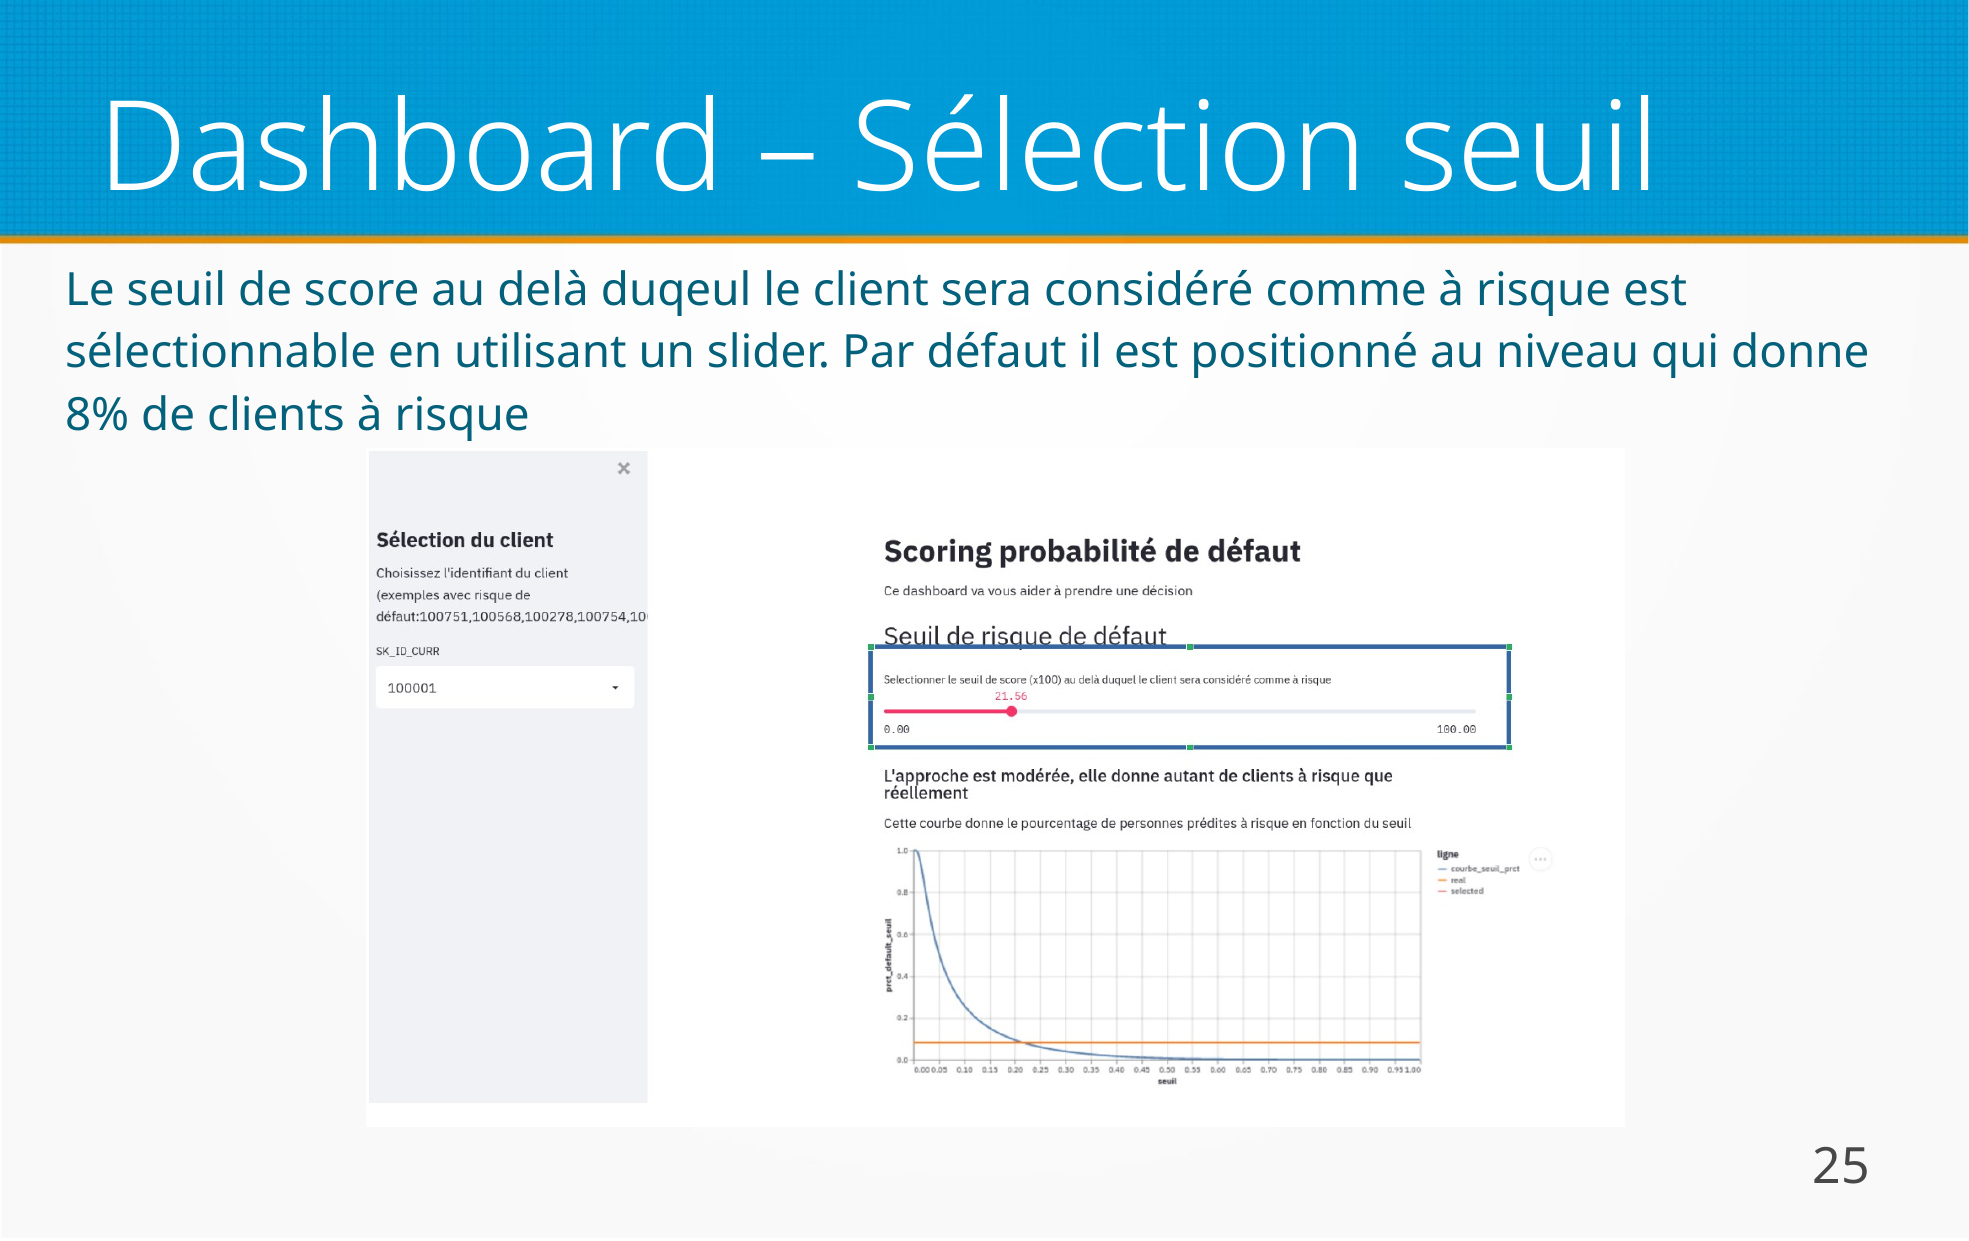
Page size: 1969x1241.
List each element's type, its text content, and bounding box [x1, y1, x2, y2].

text_box Le seuil de score au delà duqeul le client sera considéré comme à risque est sélectionnable en utilisant un slider. Par défaut il est positionné au niveau qui donne 8% de clients à risque [59, 237, 1896, 463]
picture [0, 233, 1969, 1241]
title Dashboard – Sélection seuil [98, 19, 1870, 227]
